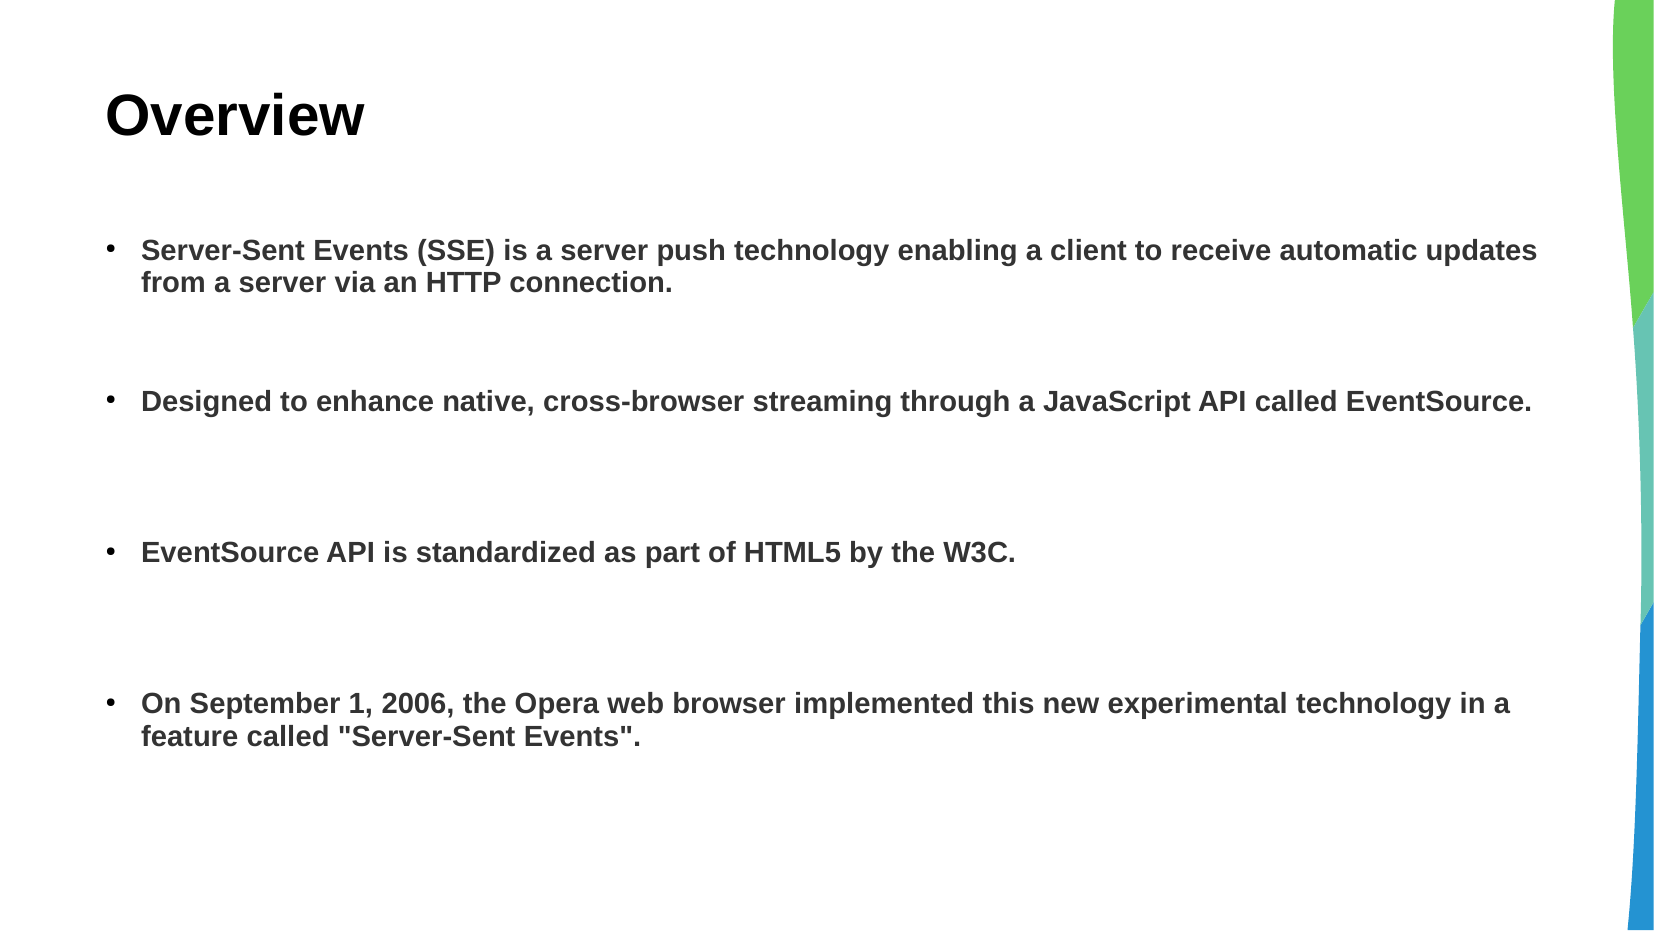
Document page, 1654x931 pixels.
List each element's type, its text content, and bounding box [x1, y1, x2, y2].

text_box Overview [90, 75, 418, 151]
text_box Server-Sent Events (SSE) is a server push technology enabling a client to receive automatic updates from a server via an HTTP connection. [90, 226, 1596, 310]
text_box On September 1, 2006, the Opera web browser implemented this new experimental technology in a feature called "Server-Sent Events". [90, 679, 1615, 751]
text_box EventSource API is standardized as part of HTML5 by the W3C. [90, 528, 1497, 583]
text_box Designed to enhance native, cross-browser streaming through a JavaScript API called EventSource. [90, 377, 1554, 432]
